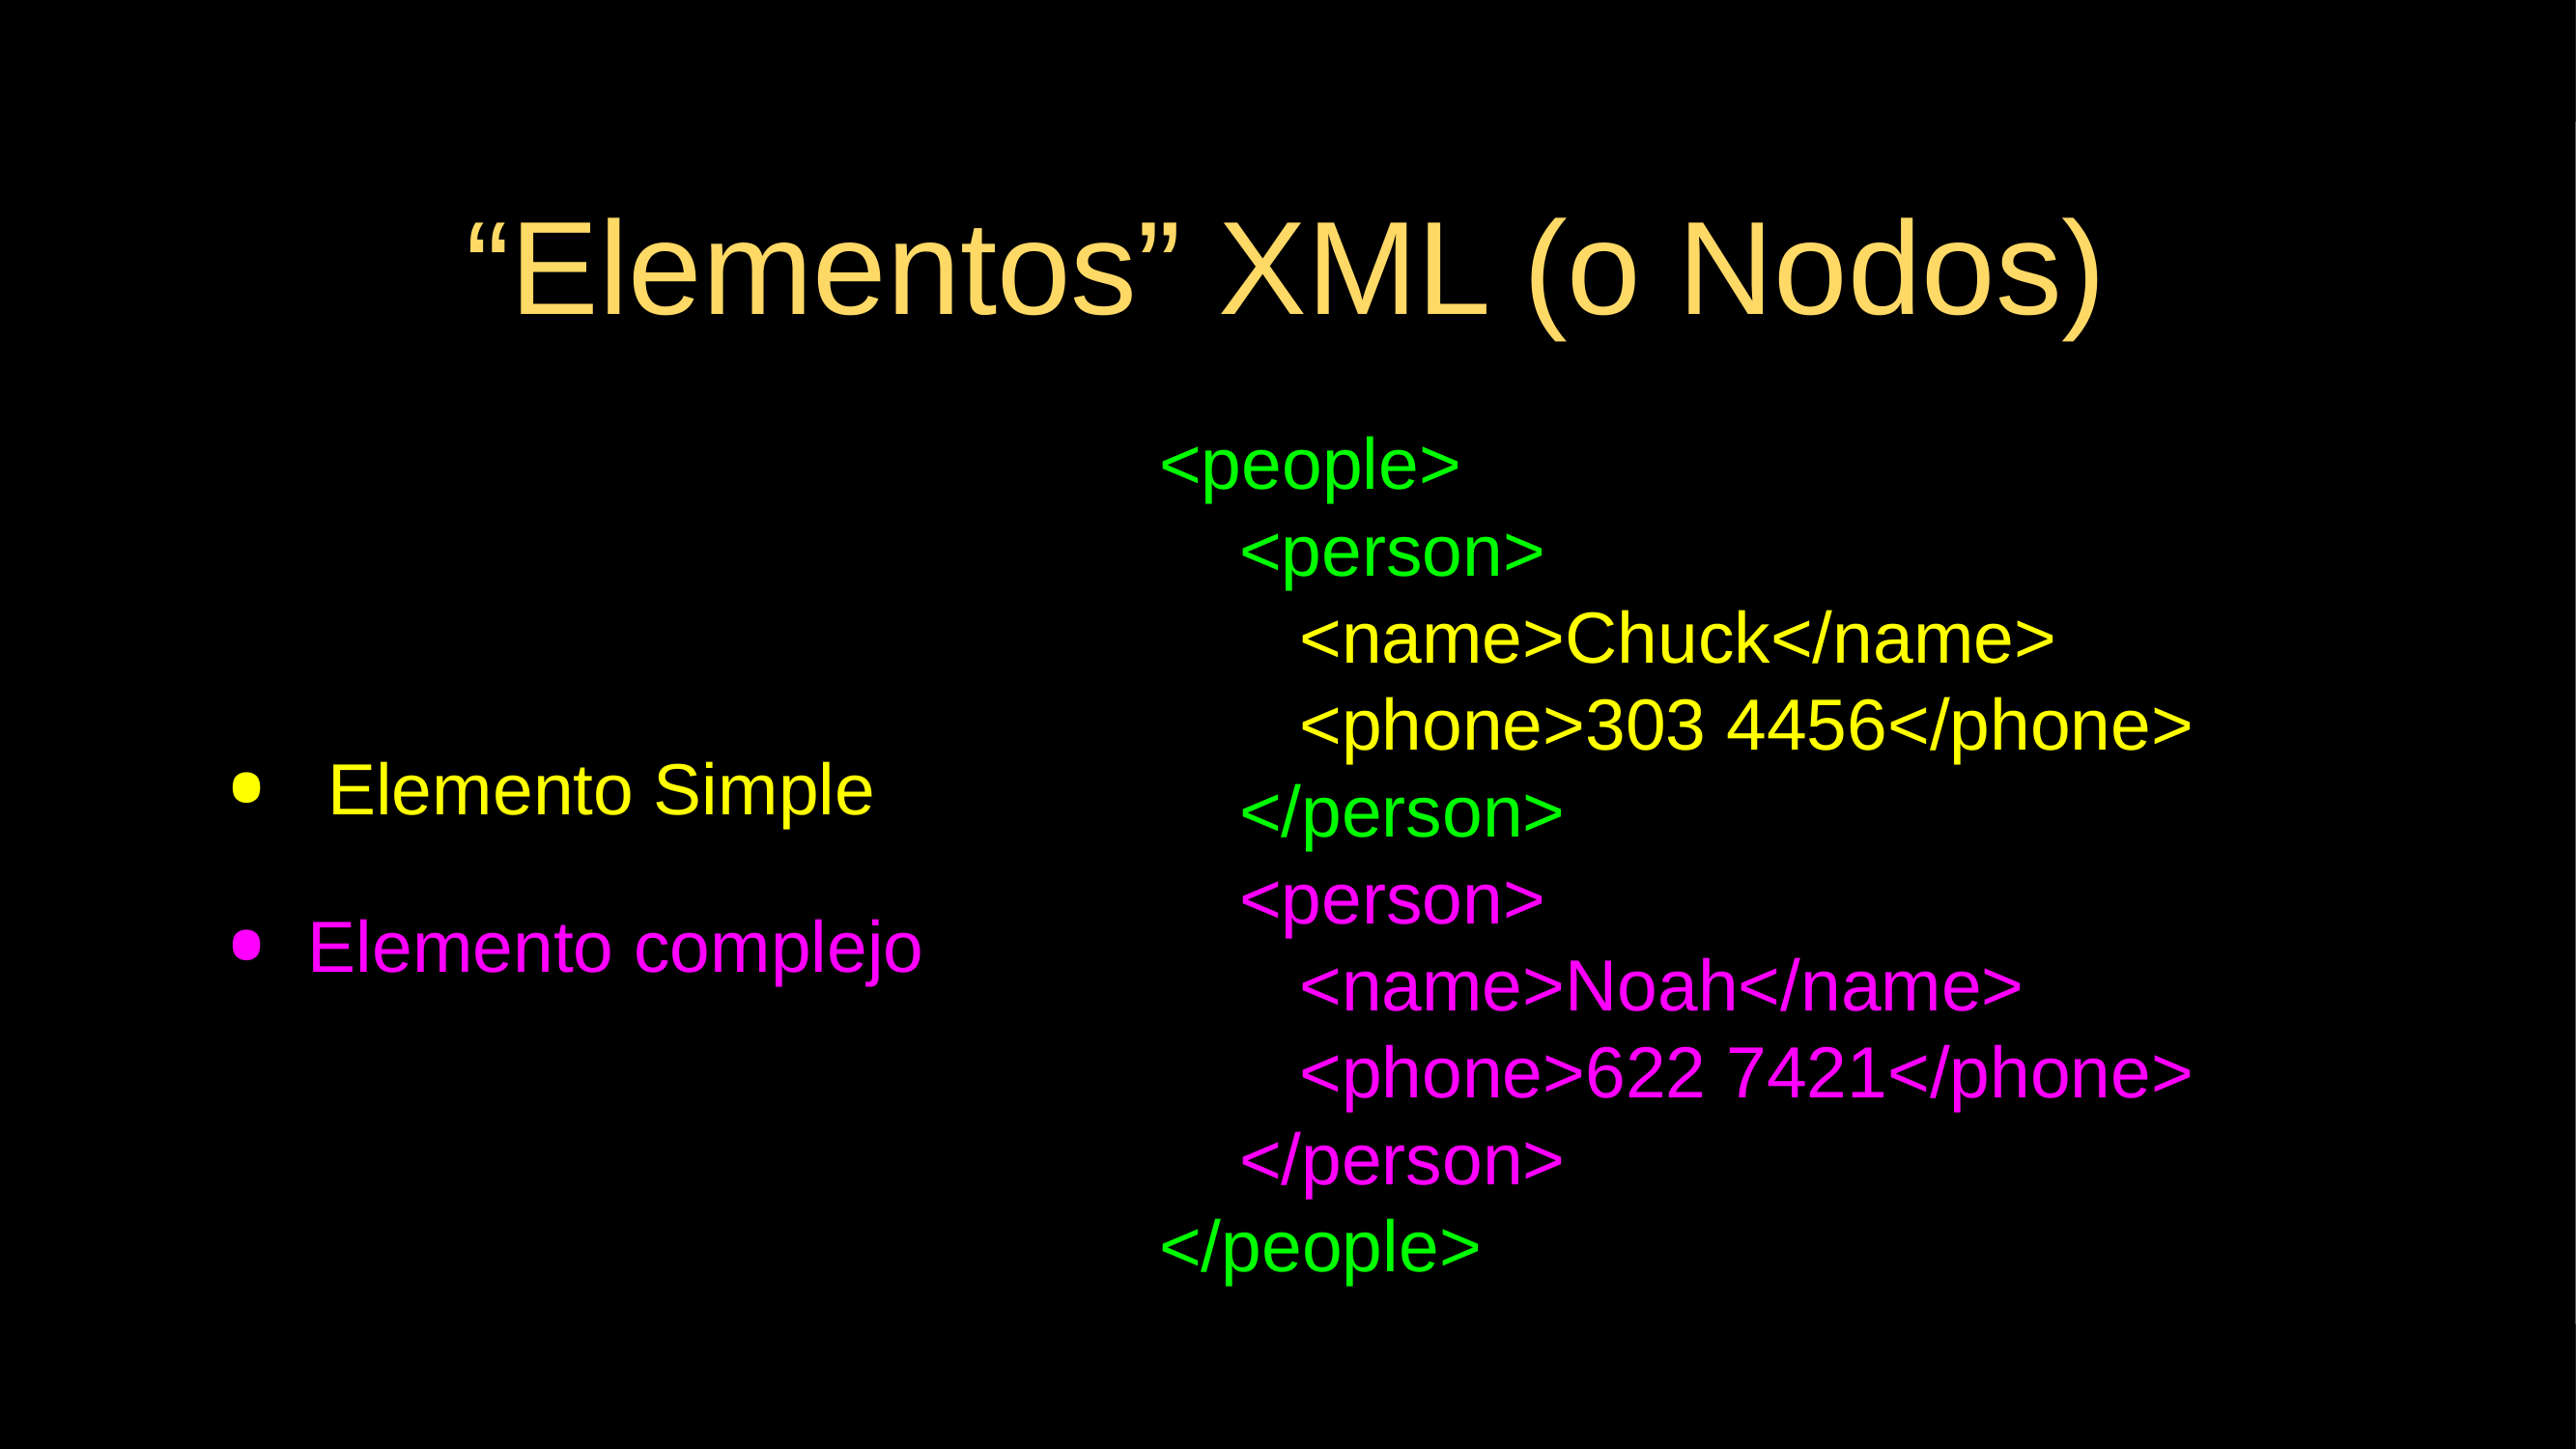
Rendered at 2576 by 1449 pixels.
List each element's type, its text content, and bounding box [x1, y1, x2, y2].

list Elemento Simple Elemento complejo [183, 412, 2391, 1317]
text_box <people> <person> <name>Chuck</name> <phone>303 4456</phone> </person> <person> <name>Noah</name> <phone>622 7421</phone> </person> </people> [1159, 402, 2316, 1300]
title “Elementos” XML (o Nodos) [183, 121, 2391, 403]
